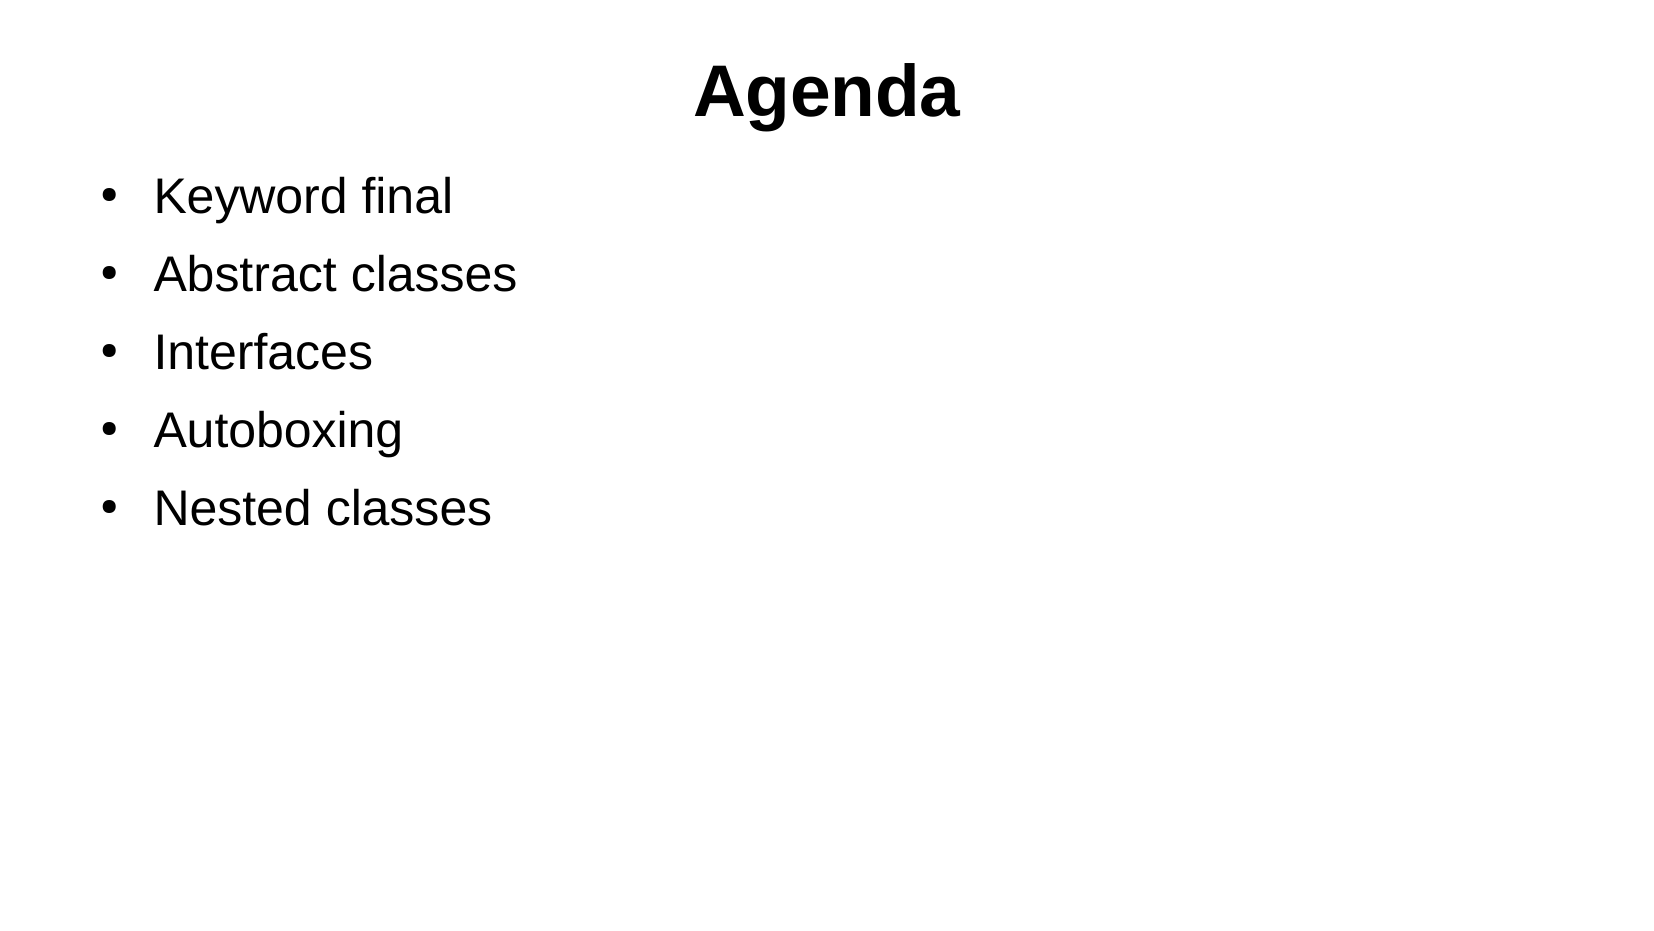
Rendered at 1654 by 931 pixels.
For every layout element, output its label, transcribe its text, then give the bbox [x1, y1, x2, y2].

list Keyword final Abstract classes Interfaces Autoboxing Nested classes [82, 168, 1538, 889]
title Agenda [82, 37, 1571, 147]
